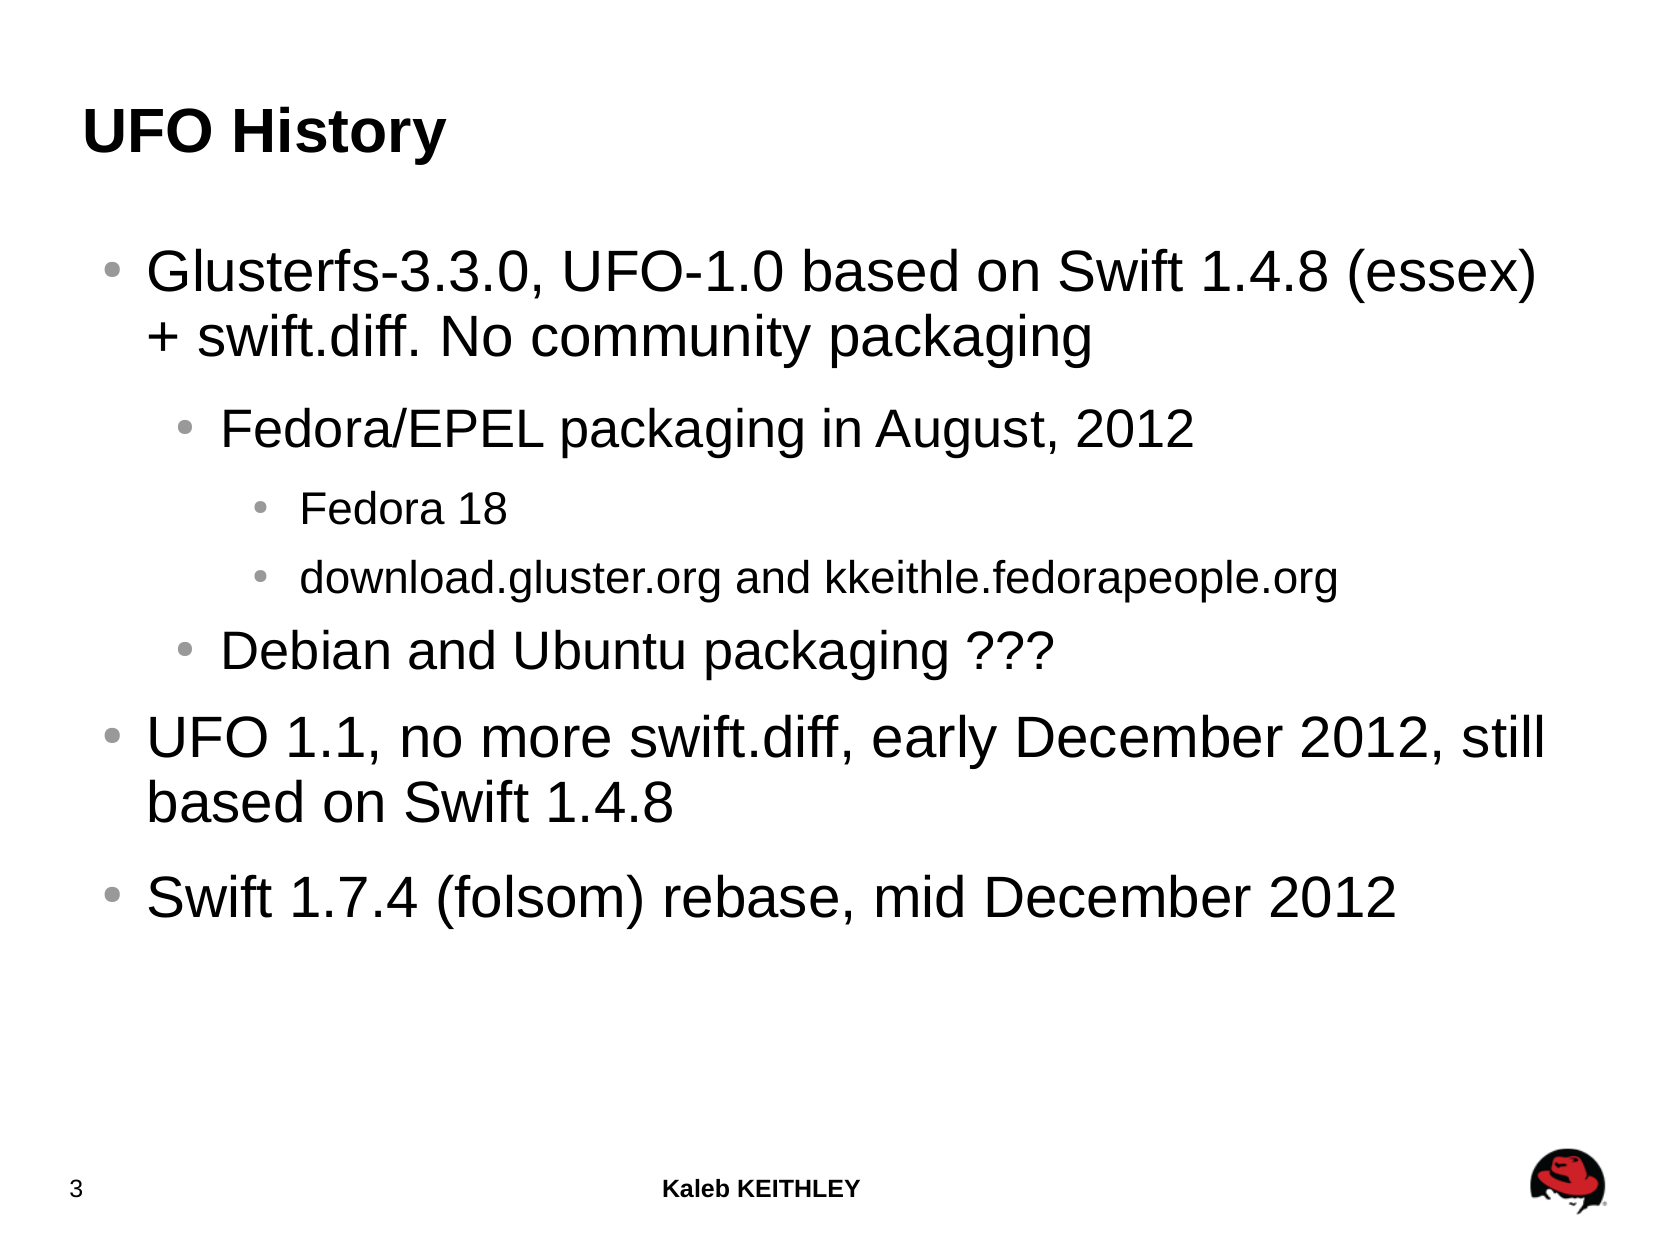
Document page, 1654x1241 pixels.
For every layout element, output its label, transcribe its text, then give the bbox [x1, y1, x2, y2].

title UFO History [82, 37, 1571, 226]
list Glusterfs-3.3.0, UFO-1.0 based on Swift 1.4.8 (essex) + swift.diff. No community packaging Fedora/EPEL packaging in August, 2012 Fedora 18 download.gluster.org and kkeithle.fedorapeople.org Debian and Ubuntu packaging ??? UFO 1.1, no more swift.diff, early December 2012, still based on Swift 1.4.8 Swift 1.7.4 (folsom) rebase, mid December 2012 [86, 238, 1576, 1033]
picture [1529, 1146, 1613, 1224]
